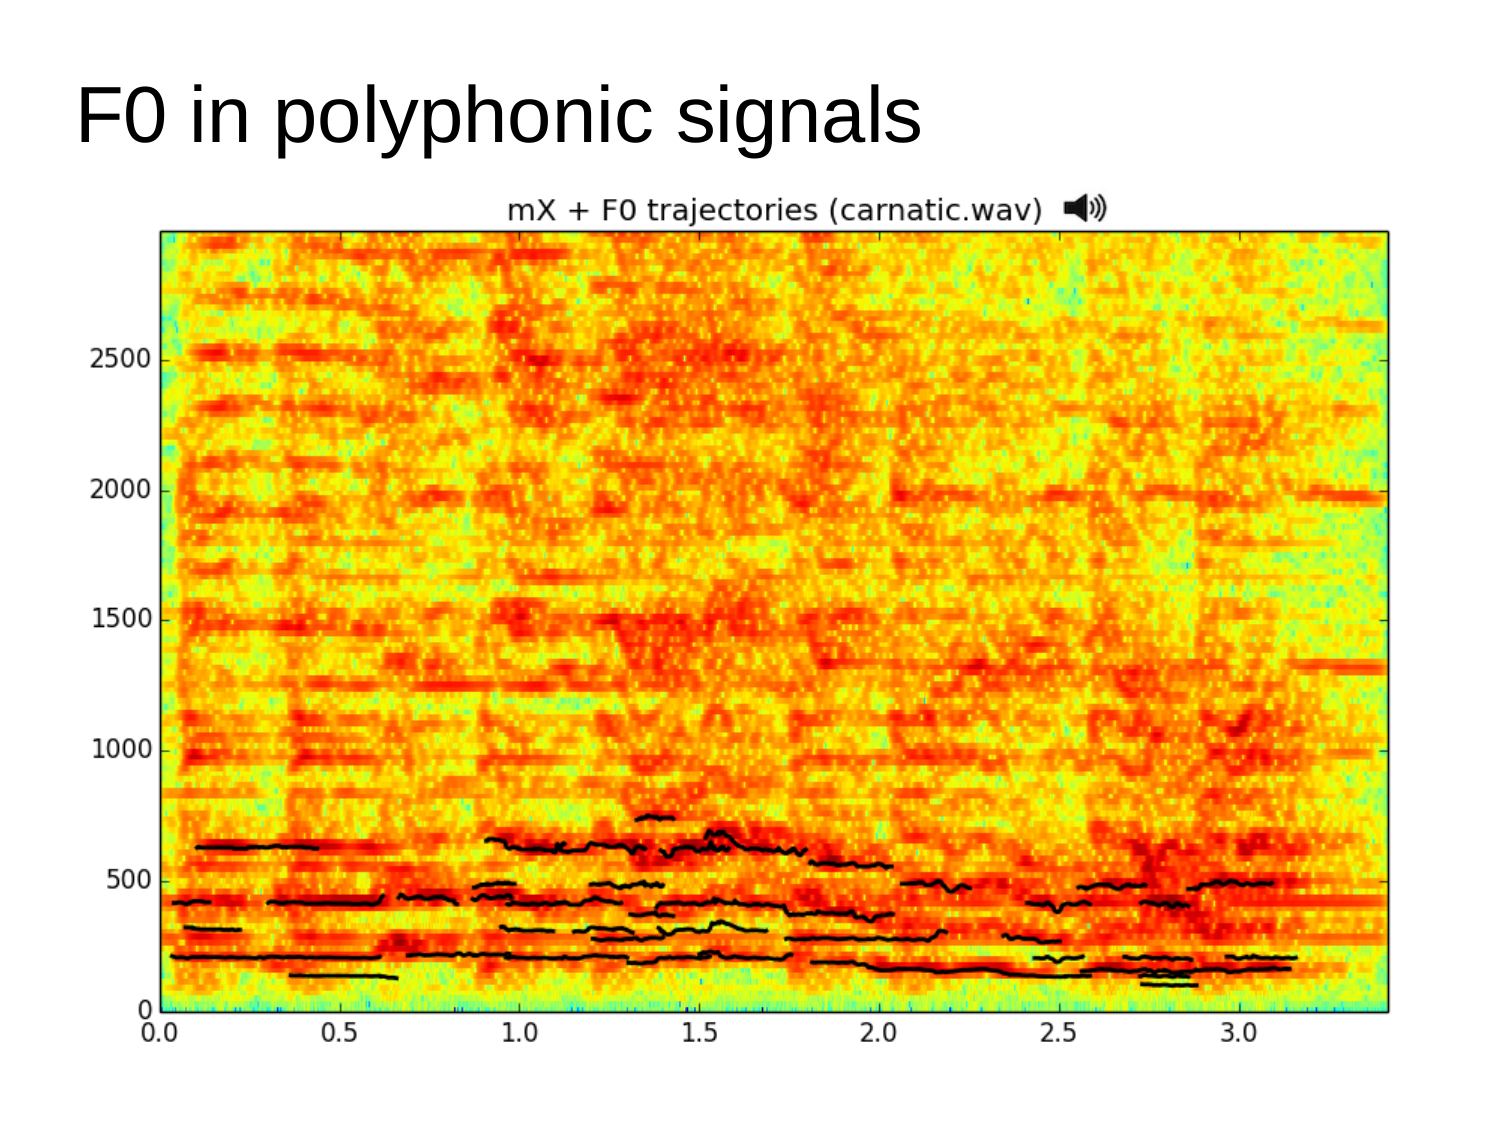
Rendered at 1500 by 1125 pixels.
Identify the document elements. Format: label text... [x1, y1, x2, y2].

title F0 in polyphonic signals [75, 21, 1425, 209]
picture [64, 171, 1415, 1072]
